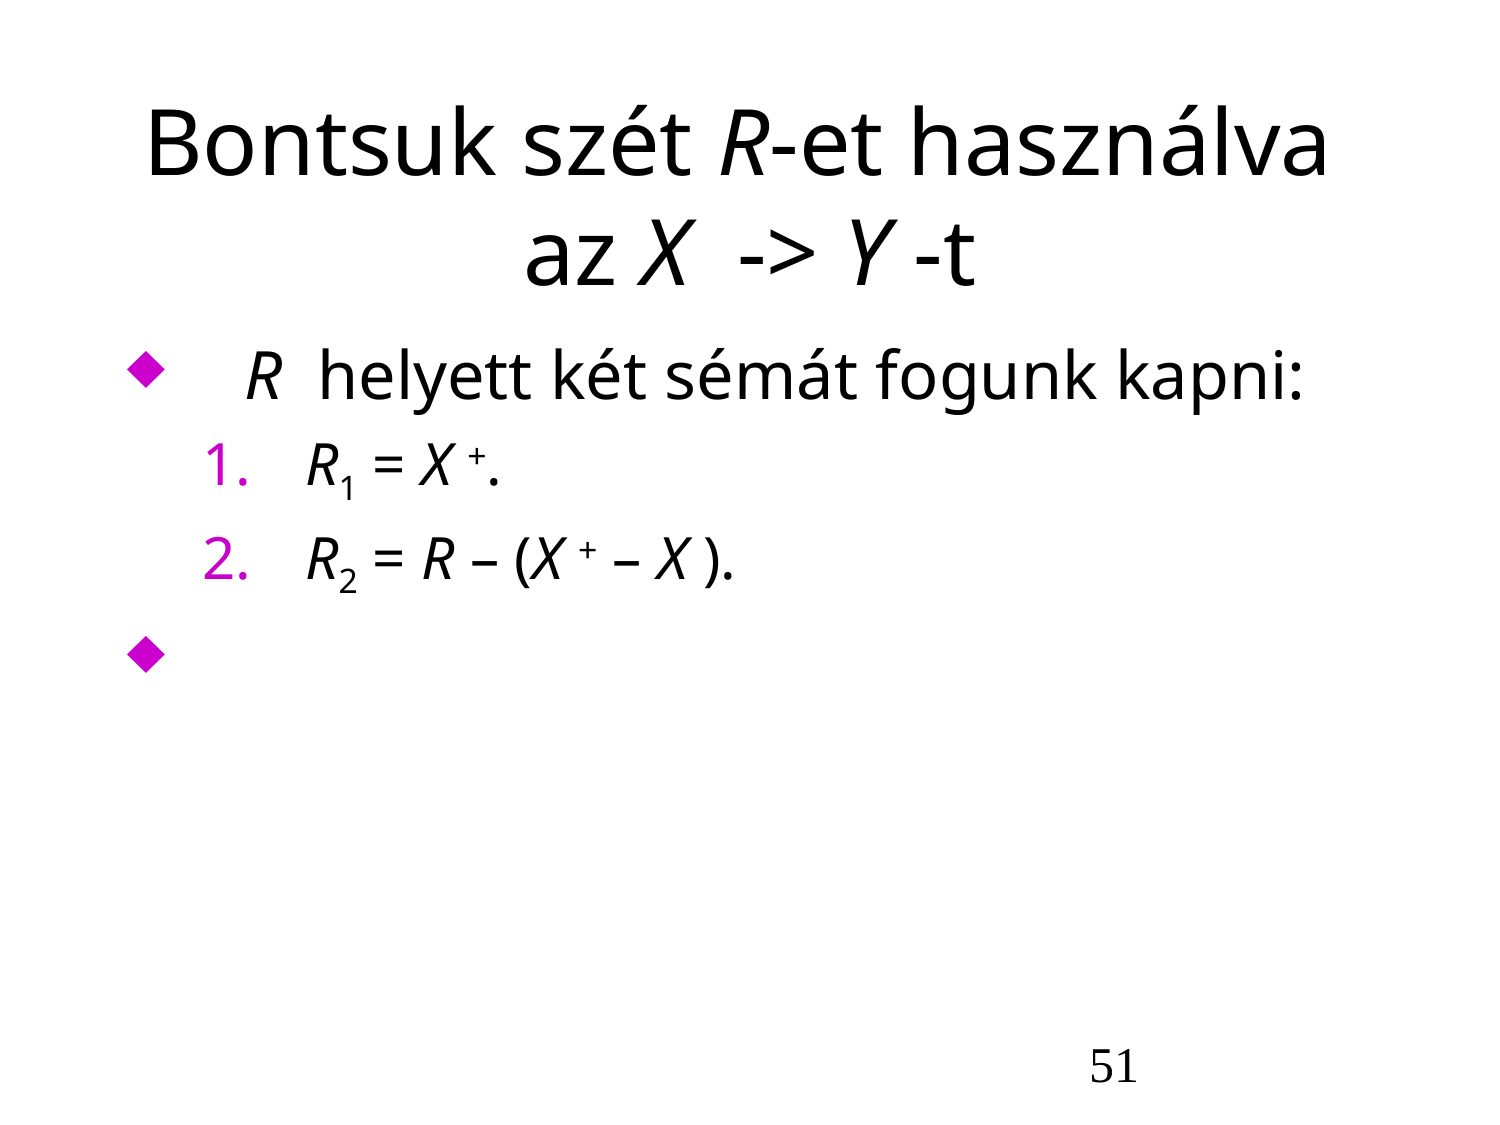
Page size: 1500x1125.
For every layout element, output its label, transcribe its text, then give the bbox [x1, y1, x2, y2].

title Bontsuk szét R-et használva az X -> Y -t [112, 76, 1388, 312]
list R helyett két sémát fogunk kapni: R1 = X +. R2 = R – (X + – X ). [112, 324, 1388, 1000]
